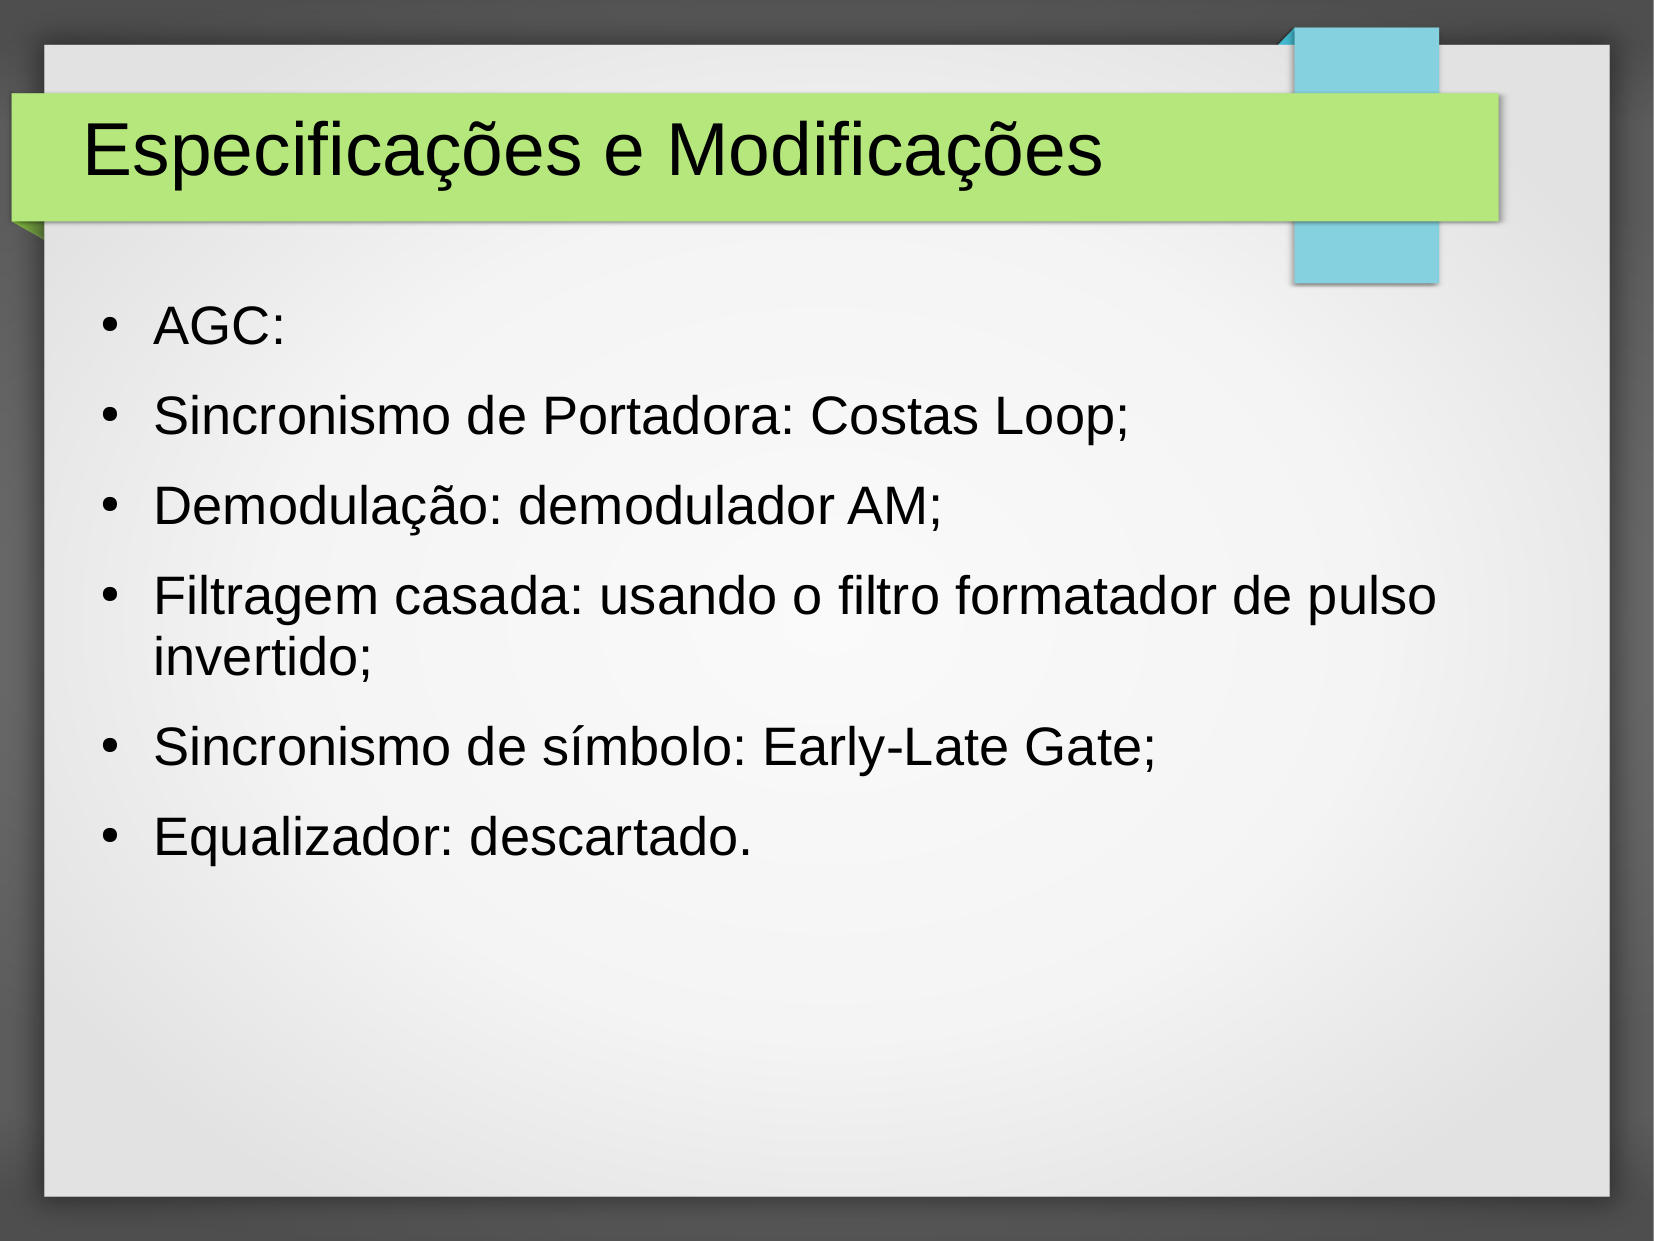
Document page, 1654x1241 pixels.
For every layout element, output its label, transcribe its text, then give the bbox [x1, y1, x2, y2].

list AGC: Sincronismo de Portadora: Costas Loop; Demodulação: demodulador AM; Filtragem casada: usando o filtro formatador de pulso invertido; Sincronismo de símbolo: Early-Late Gate; Equalizador: descartado. [82, 295, 1571, 1015]
title Especificações e Modificações [82, 47, 1235, 252]
picture [0, 0, 1654, 1241]
